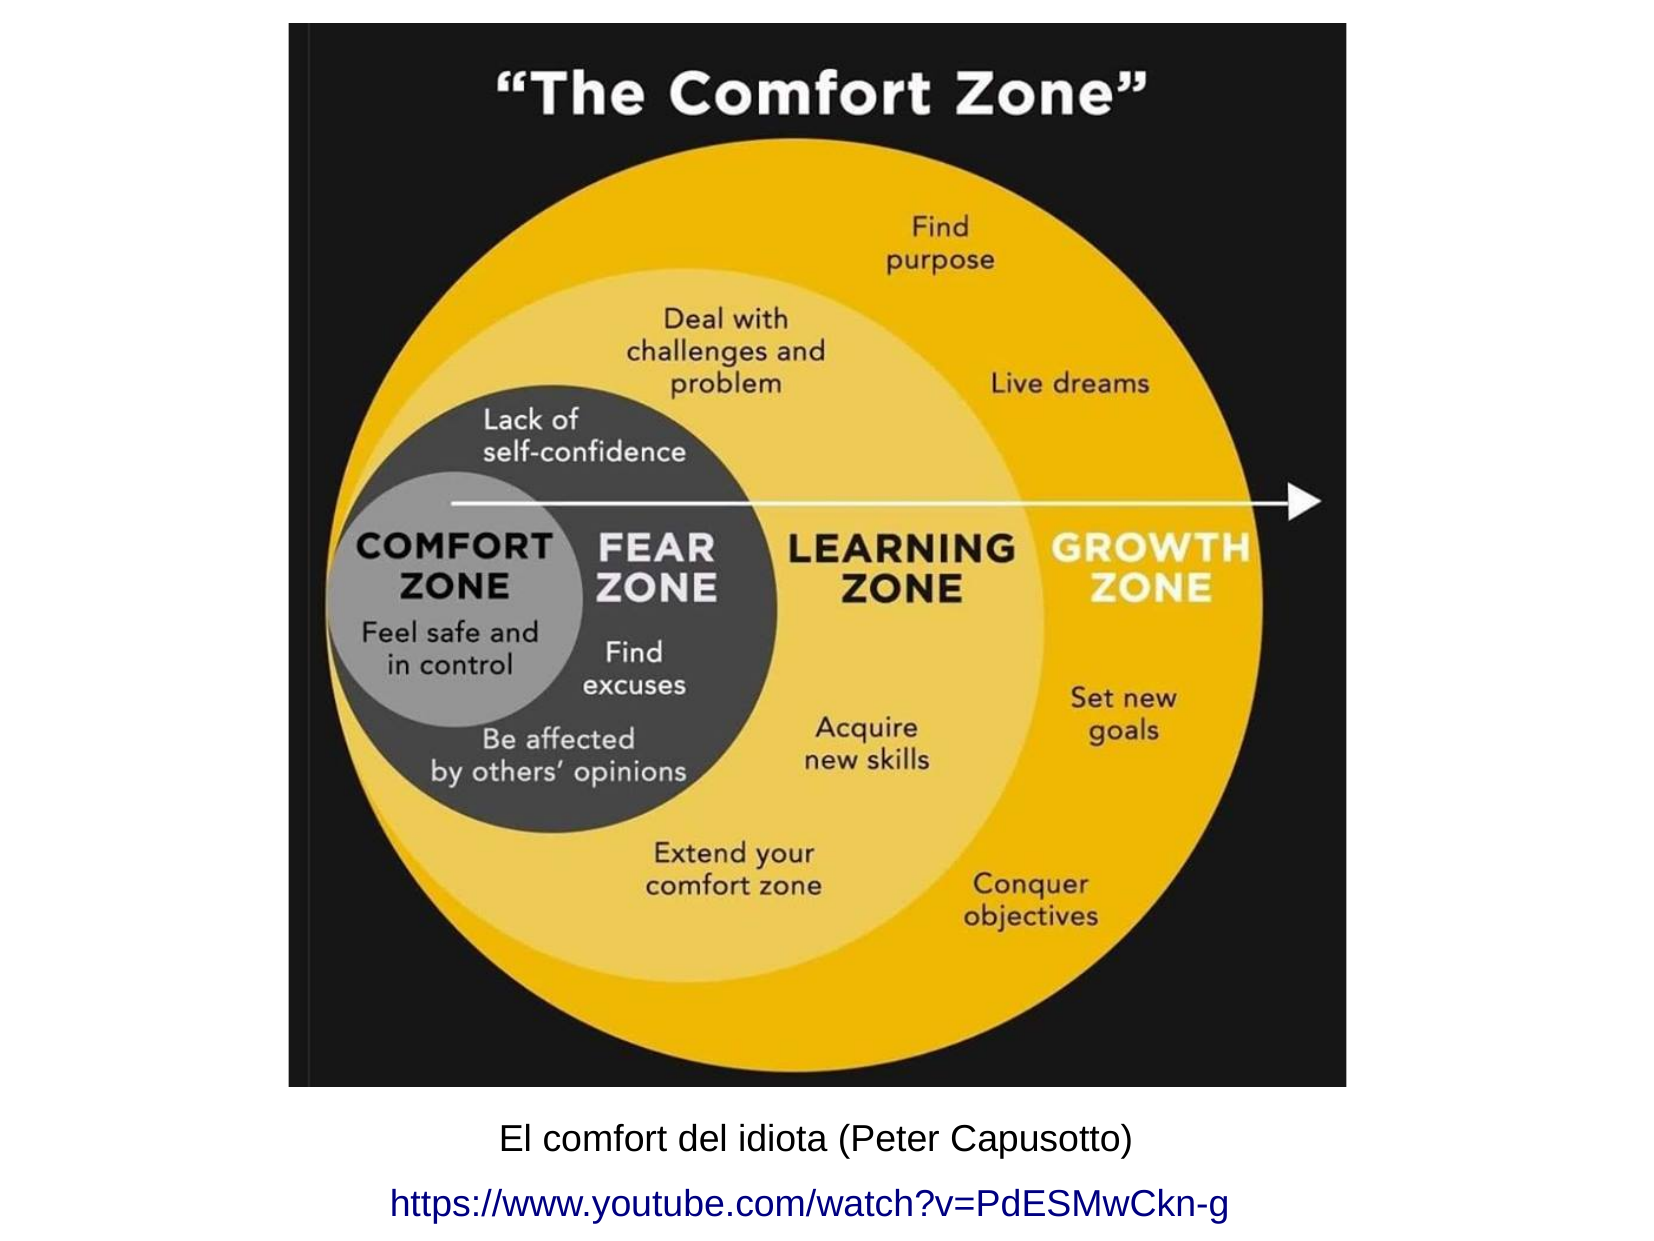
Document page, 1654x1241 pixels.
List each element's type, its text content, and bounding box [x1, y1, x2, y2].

text_box El comfort del idiota (Peter Capusotto) [484, 1110, 1149, 1168]
text_box https://www.youtube.com/watch?v=PdESMwCkn-g [375, 1175, 1418, 1241]
picture [288, 23, 1347, 1087]
